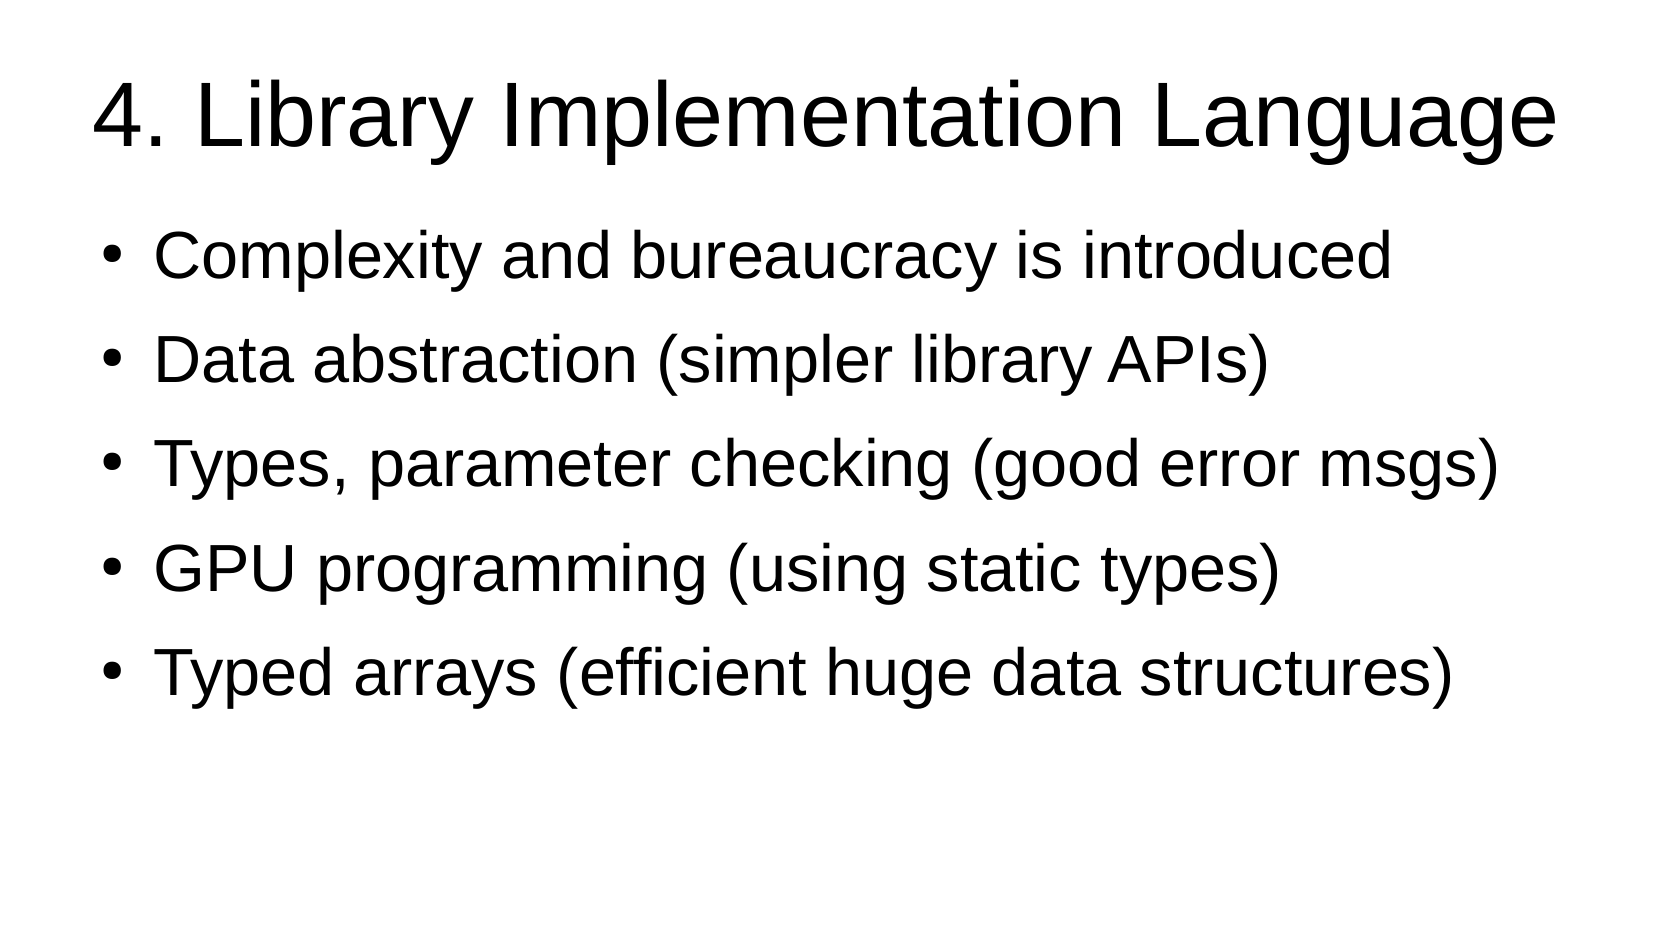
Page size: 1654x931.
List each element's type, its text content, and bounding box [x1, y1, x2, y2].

title 4. Library Implementation Language [82, 37, 1571, 193]
list Complexity and bureaucracy is introduced Data abstraction (simpler library APIs) Types, parameter checking (good error msgs) GPU programming (using static types) Typed arrays (efficient huge data structures) [82, 217, 1571, 758]
